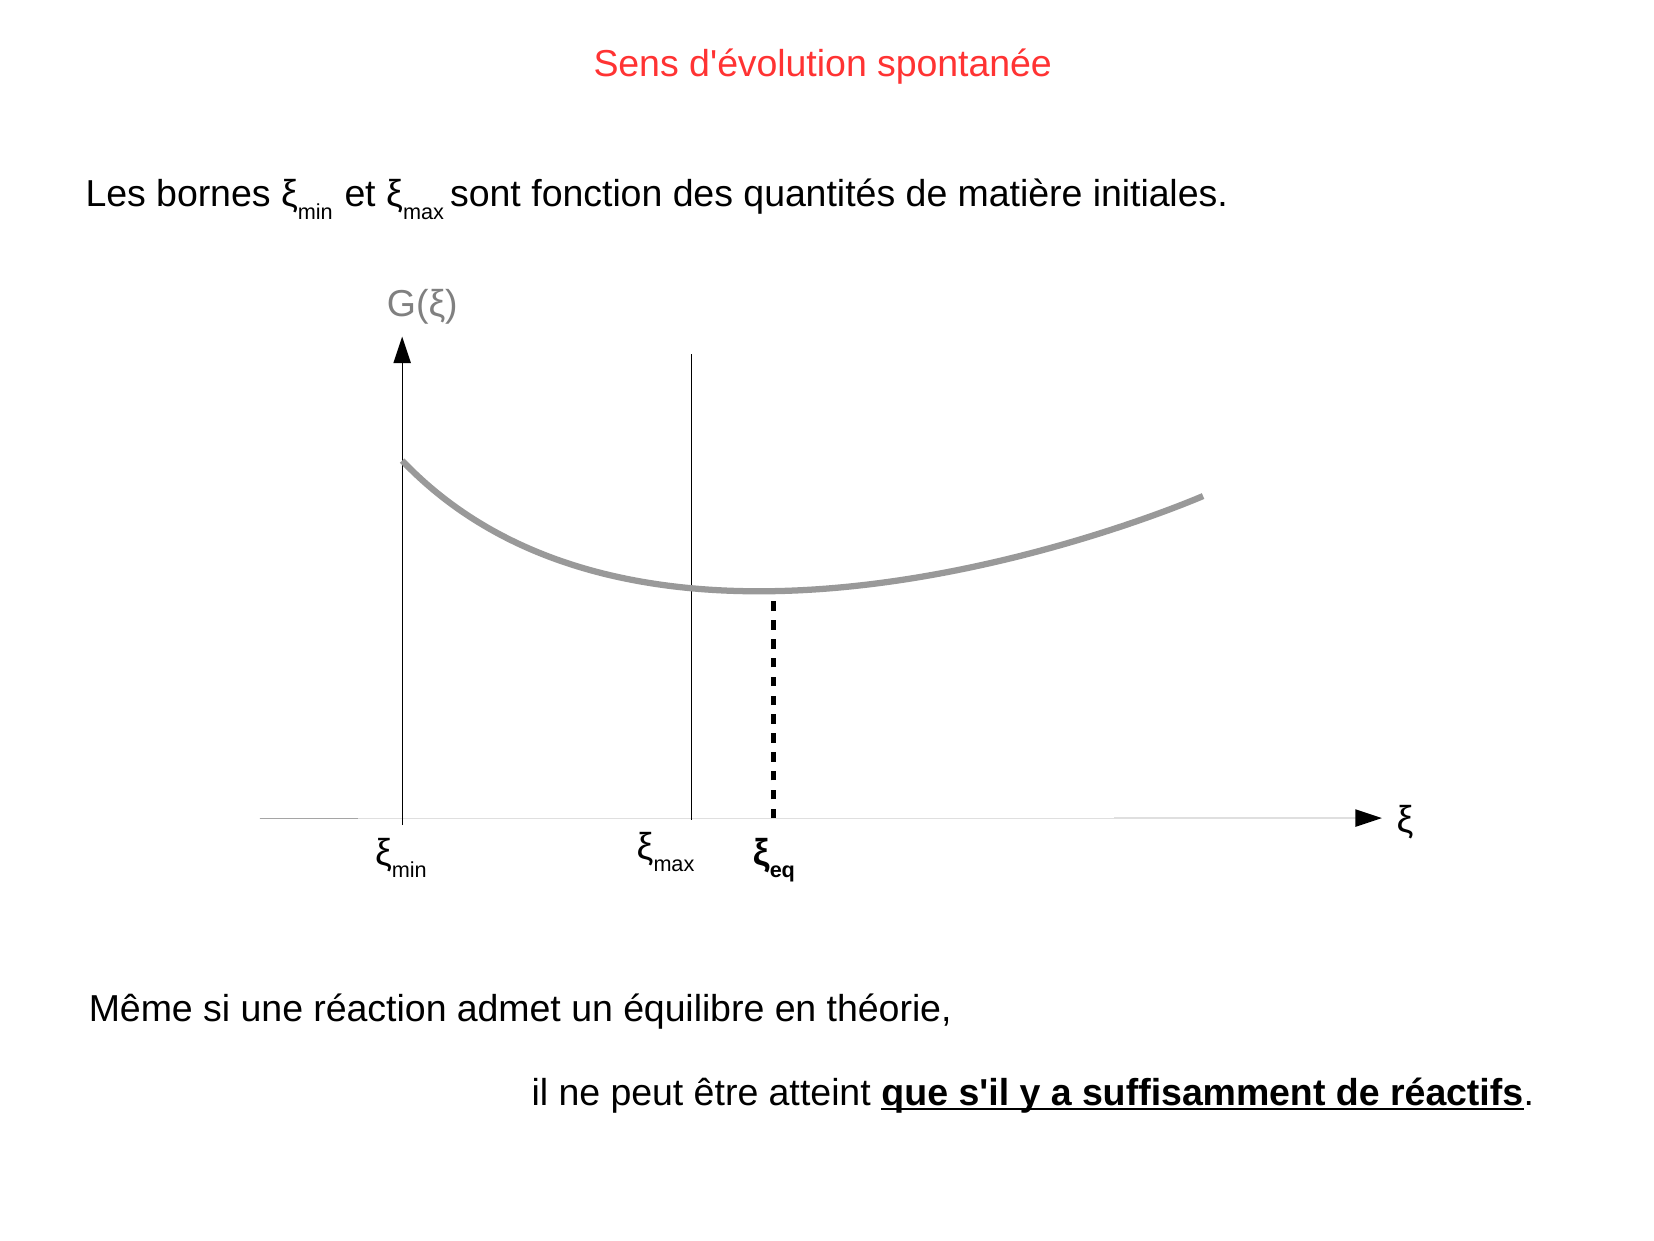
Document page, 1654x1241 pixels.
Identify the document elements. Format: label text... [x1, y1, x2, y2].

text_box ξmin [360, 823, 455, 904]
text_box ξ [1381, 791, 1441, 849]
text_box Sens d'évolution spontanée [578, 35, 1081, 95]
text_box Les bornes ξmin et ξmax sont fonction des quantités de matière initiales. [70, 165, 1252, 232]
text_box Même si une réaction admet un équilibre en théorie, il ne peut être atteint que s'il y a suffisamment de réactifs. [73, 980, 1571, 1134]
text_box G(ξ) [372, 275, 491, 333]
text_box ξmax [621, 818, 756, 898]
text_box ξeq [738, 823, 815, 904]
